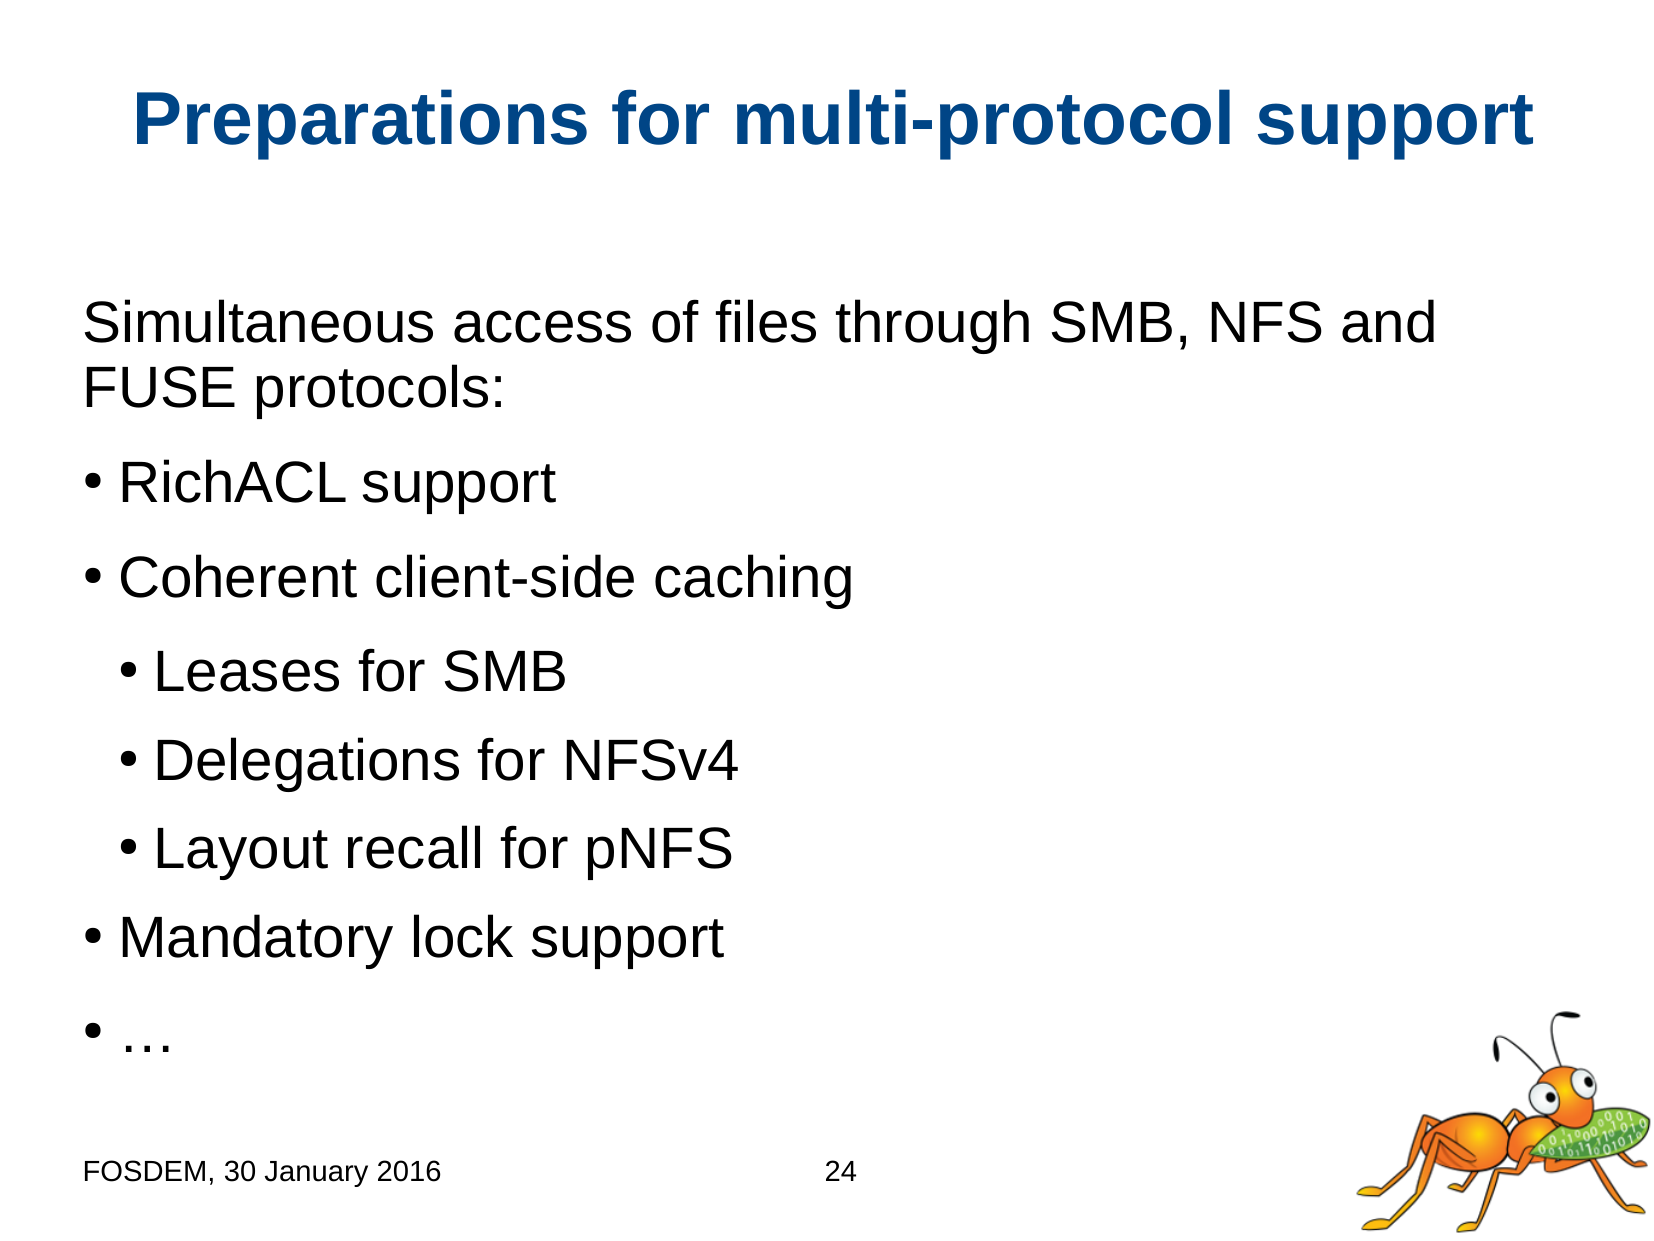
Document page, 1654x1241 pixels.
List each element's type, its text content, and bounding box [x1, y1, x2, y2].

list Simultaneous access of files through SMB, NFS and FUSE protocols: RichACL support Coherent client-side caching Leases for SMB Delegations for NFSv4 Layout recall for pNFS Mandatory lock support … [82, 290, 1571, 1010]
title Preparations for multi-protocol support [90, 15, 1579, 223]
picture [1353, 1009, 1654, 1235]
